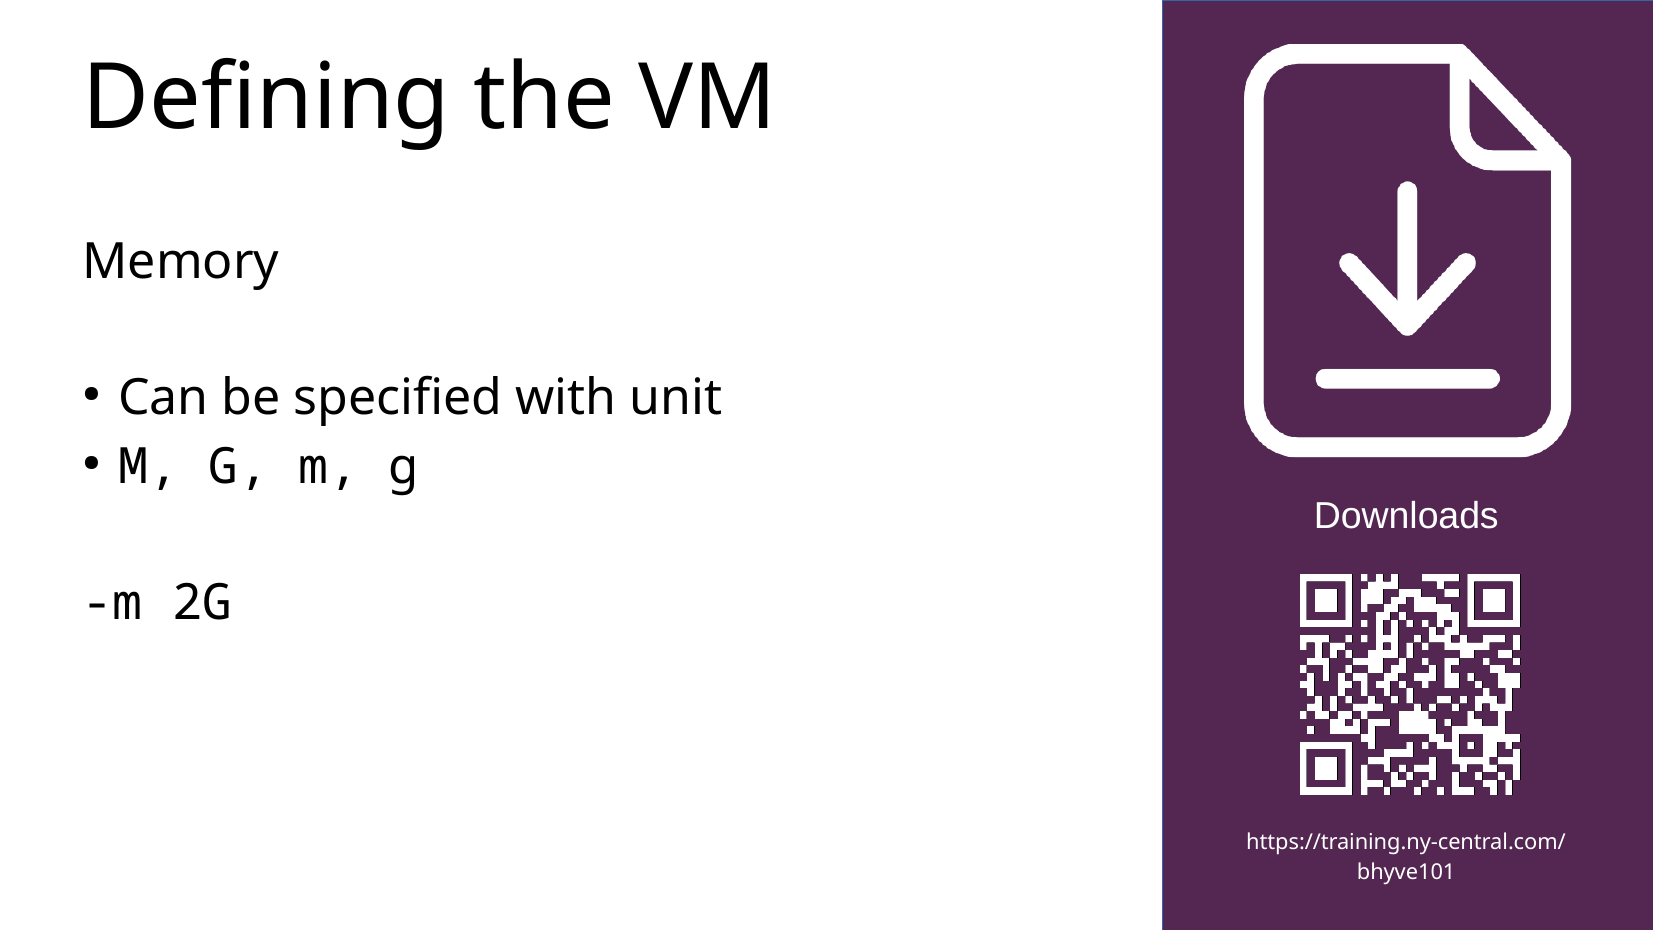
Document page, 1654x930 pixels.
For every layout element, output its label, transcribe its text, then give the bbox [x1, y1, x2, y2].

text_box Downloads [1237, 487, 1576, 638]
picture [1200, 44, 1613, 458]
picture [1268, 543, 1550, 826]
title Defining the VM [82, 37, 1571, 150]
subtitle Memory Can be specified with unit M, G, m, g -m 2G [82, 224, 1126, 825]
text_box [1162, 0, 1653, 930]
text_box https://training.ny-central.com/bhyve101 [1200, 819, 1613, 930]
